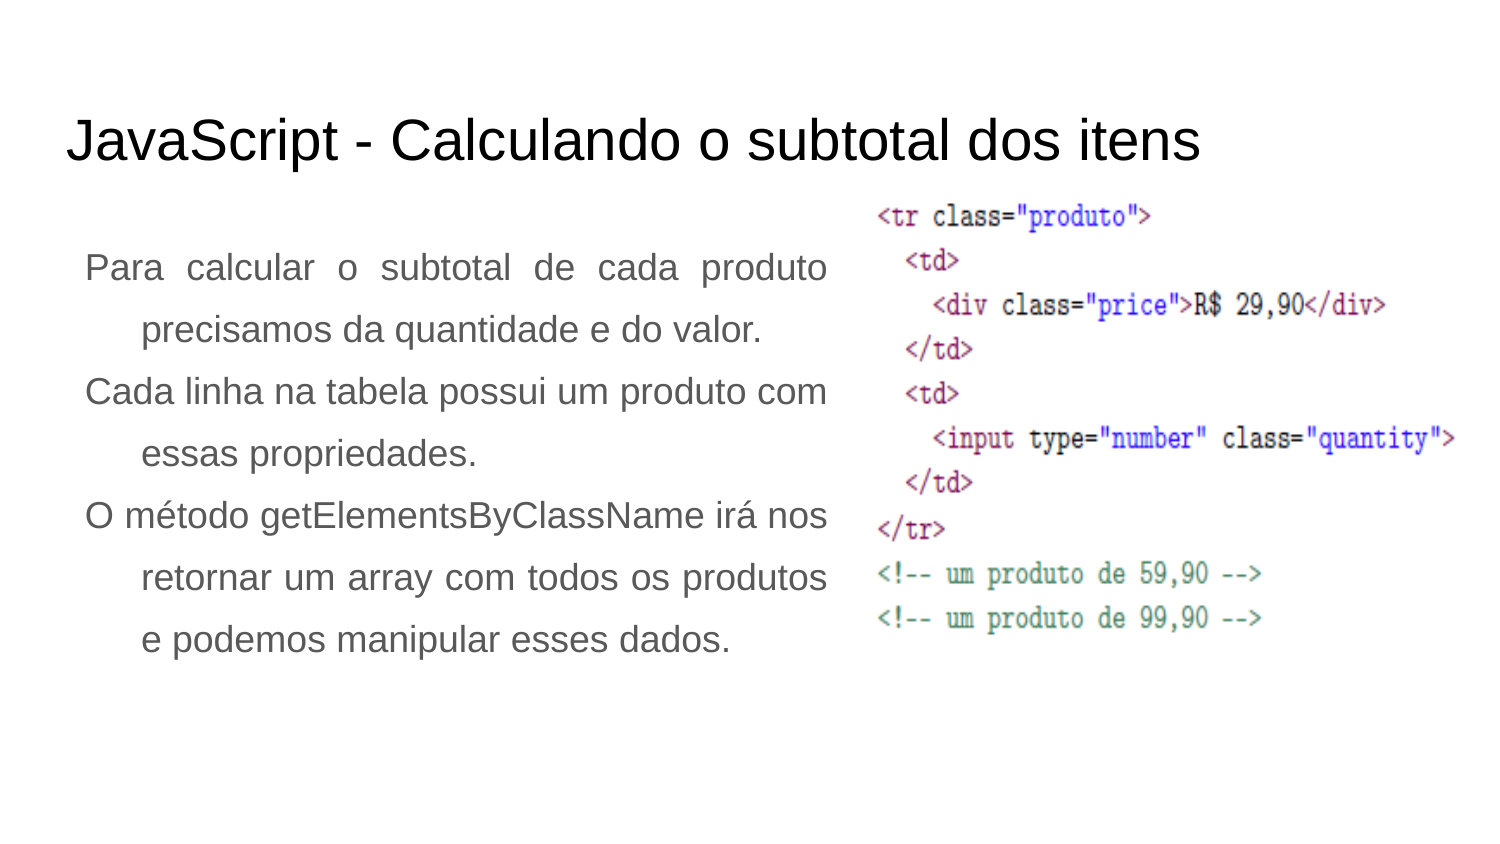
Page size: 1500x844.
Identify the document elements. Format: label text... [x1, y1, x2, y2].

title JavaScript - Calculando o subtotal dos itens [51, 72, 1449, 167]
picture [867, 191, 1475, 644]
text_box Para calcular o subtotal de cada produto precisamos da quantidade e do valor. Cada linha na tabela possui um produto com essas propriedades. O método getElementsByClassName irá nos retornar um array com todos os produtos e podemos manipular esses dados. [51, 192, 843, 779]
